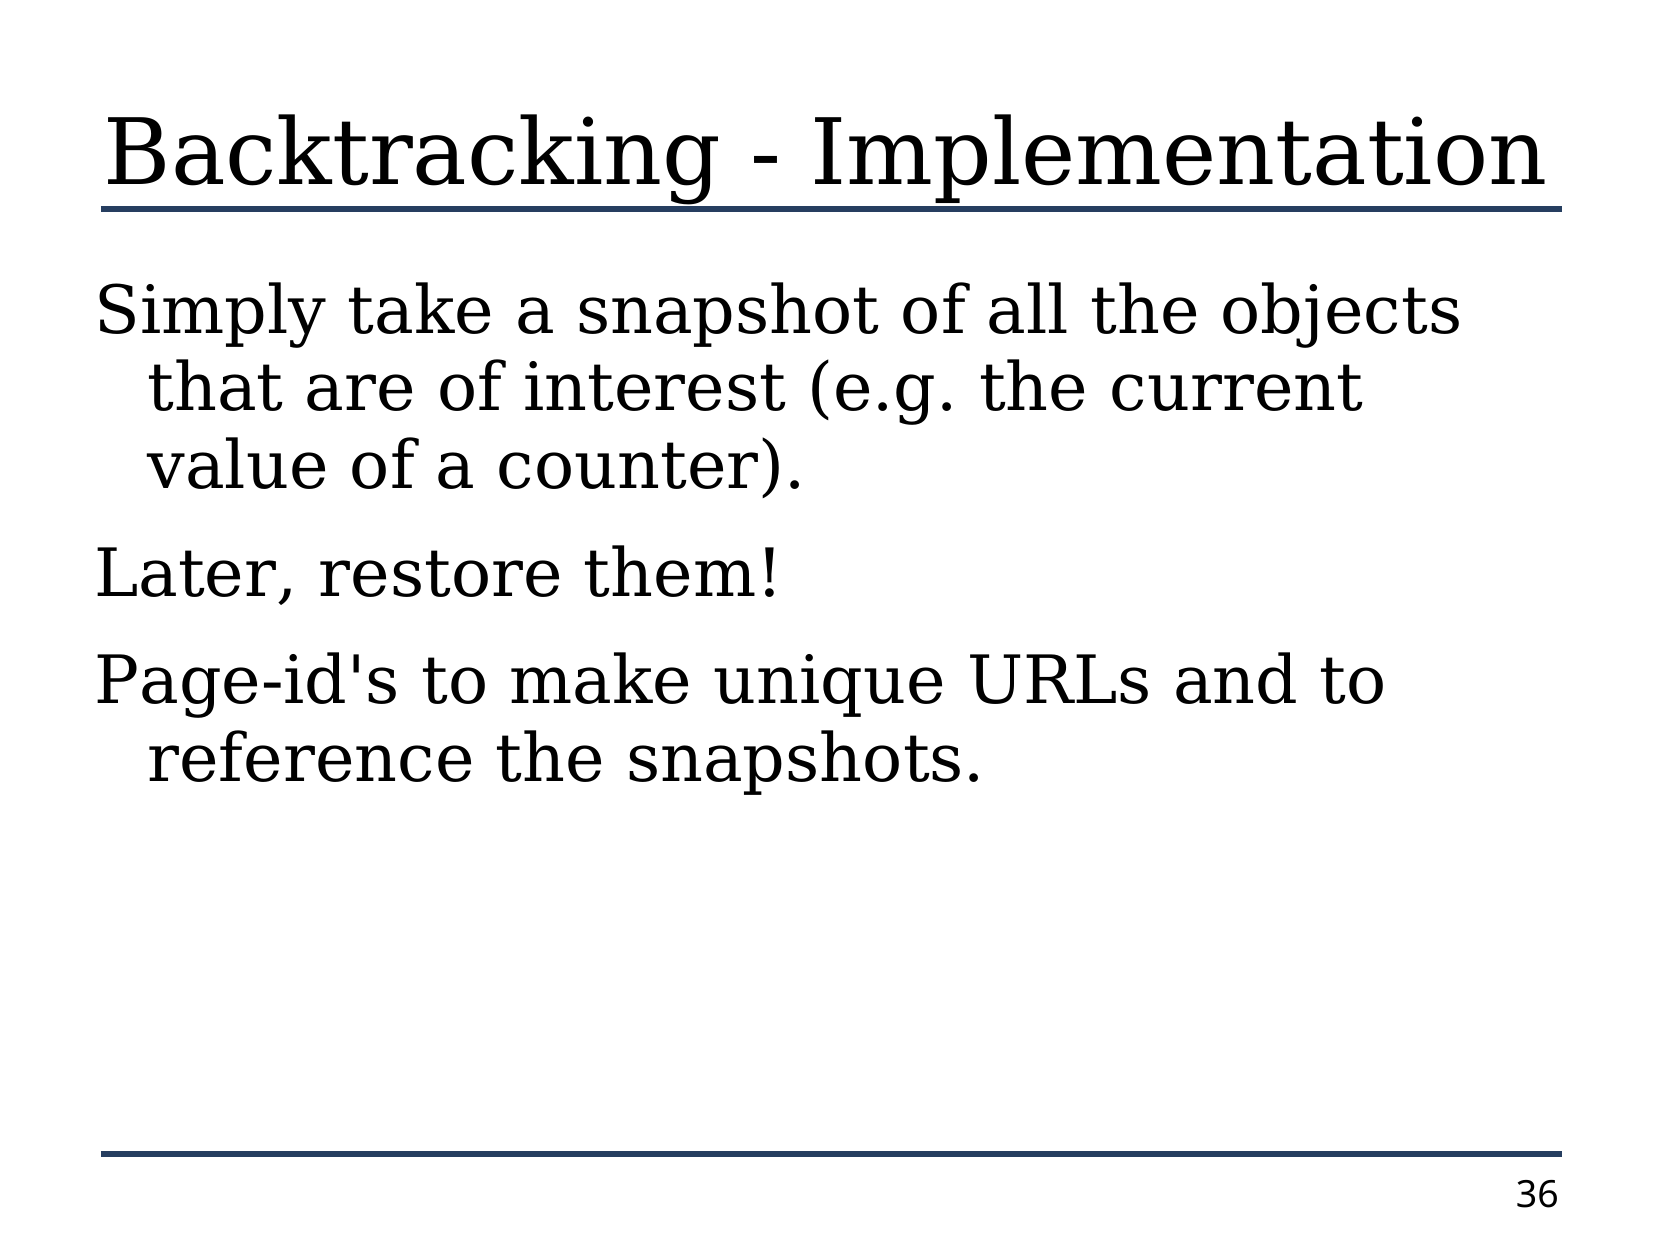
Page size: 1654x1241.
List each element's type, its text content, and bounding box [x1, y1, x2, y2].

title Backtracking - Implementation [82, 49, 1571, 257]
list Simply take a snapshot of all the objects that are of interest (e.g. the current value of a counter). Later, restore them! Page-id's to make unique URLs and to reference the snapshots. [76, 271, 1565, 797]
